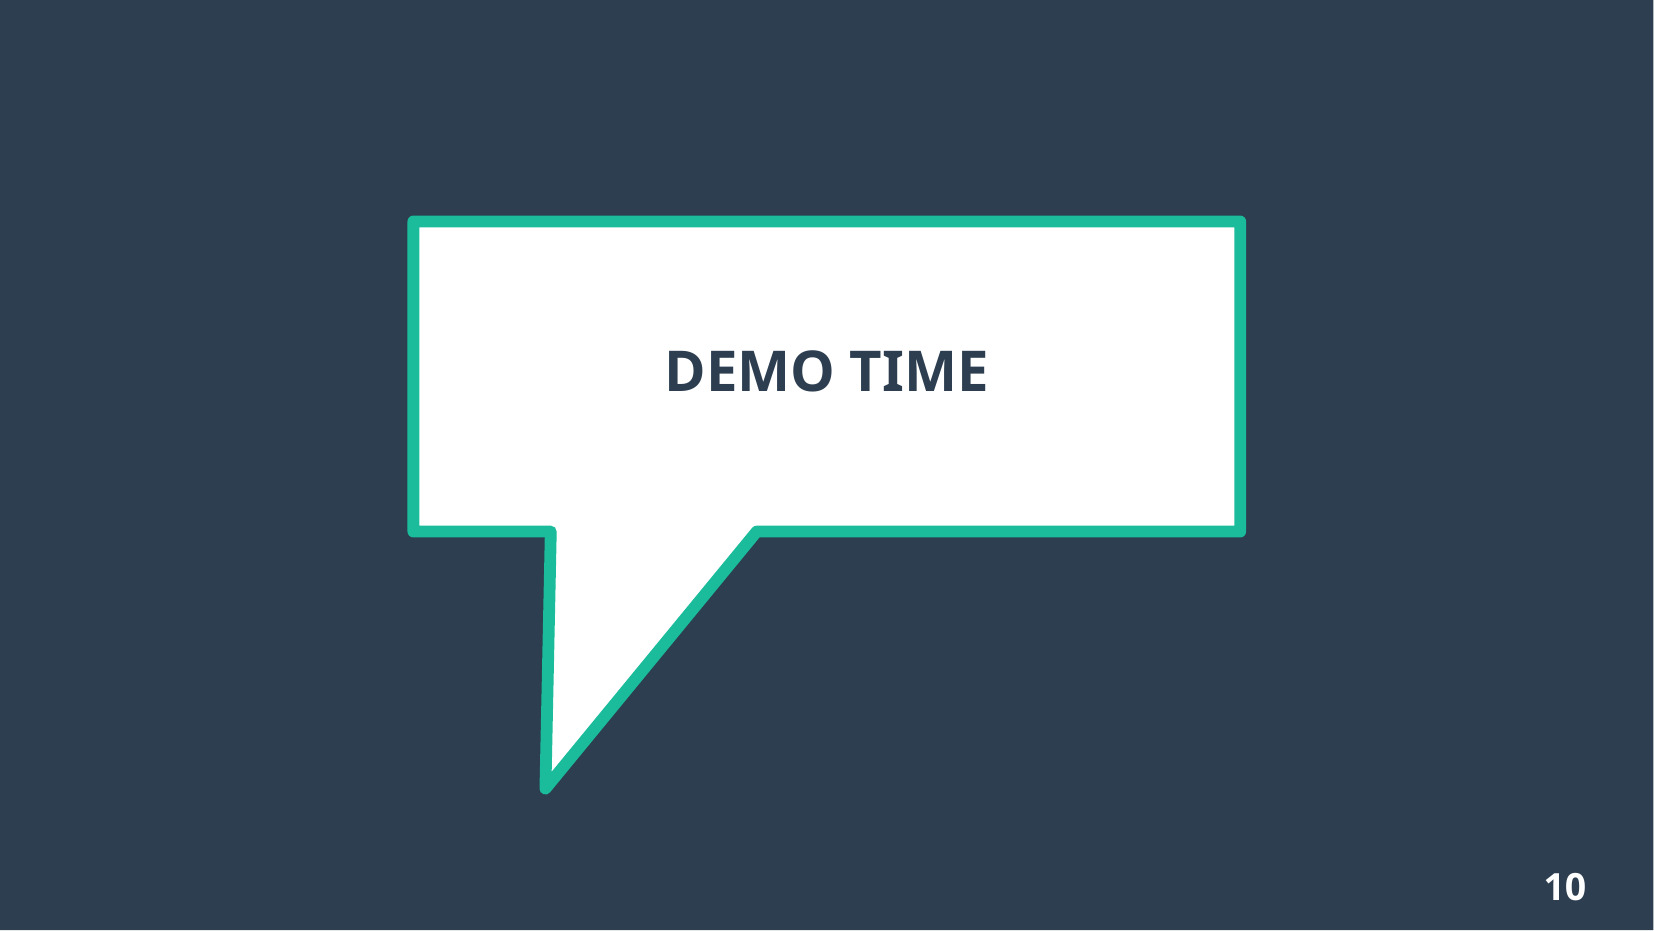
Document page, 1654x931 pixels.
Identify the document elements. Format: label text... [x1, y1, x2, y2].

title DEMO TIME [442, 236, 1211, 502]
